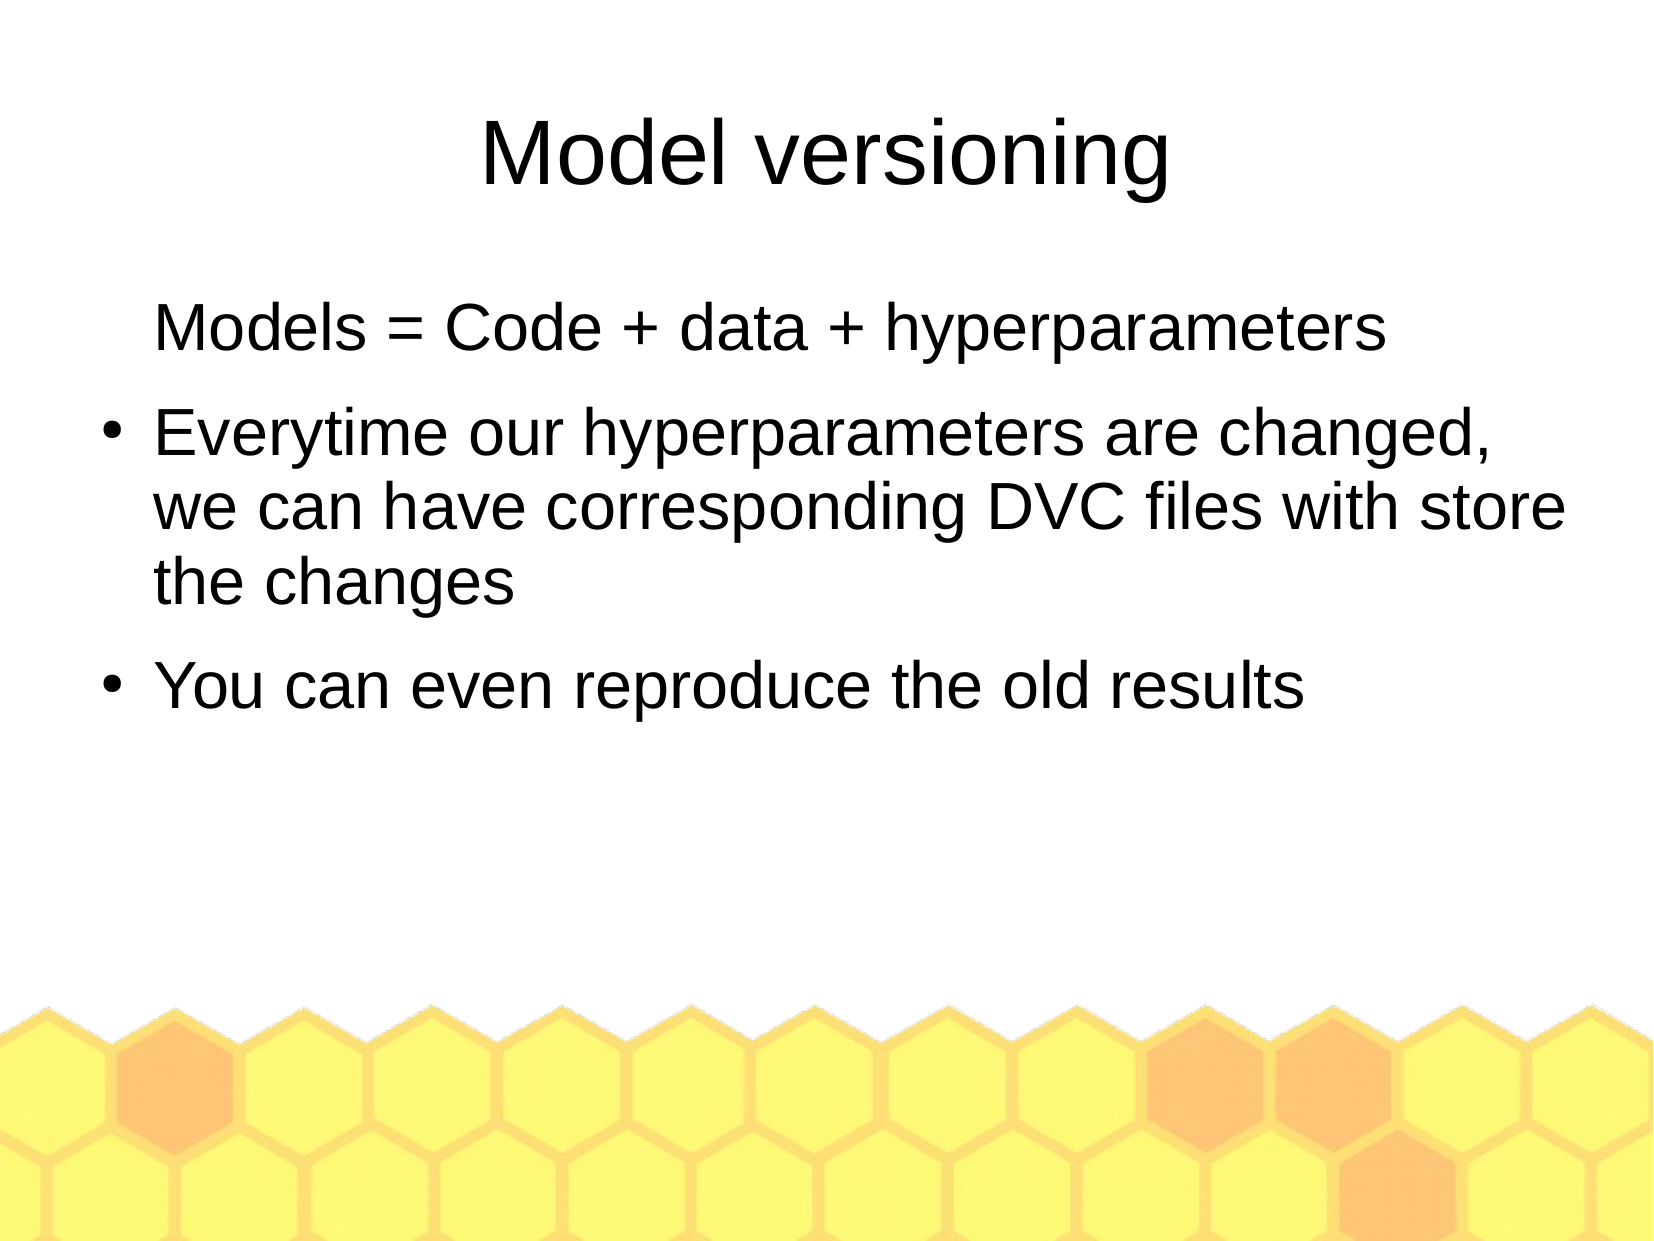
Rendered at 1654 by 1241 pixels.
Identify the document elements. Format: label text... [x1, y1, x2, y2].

title Model versioning [82, 49, 1571, 257]
text_box [811, 643, 841, 715]
list Models = Code + data + hyperparameters Everytime our hyperparameters are changed, we can have corresponding DVC files with store the changes You can even reproduce the old results [82, 290, 1571, 1010]
picture [0, 1001, 1654, 1241]
